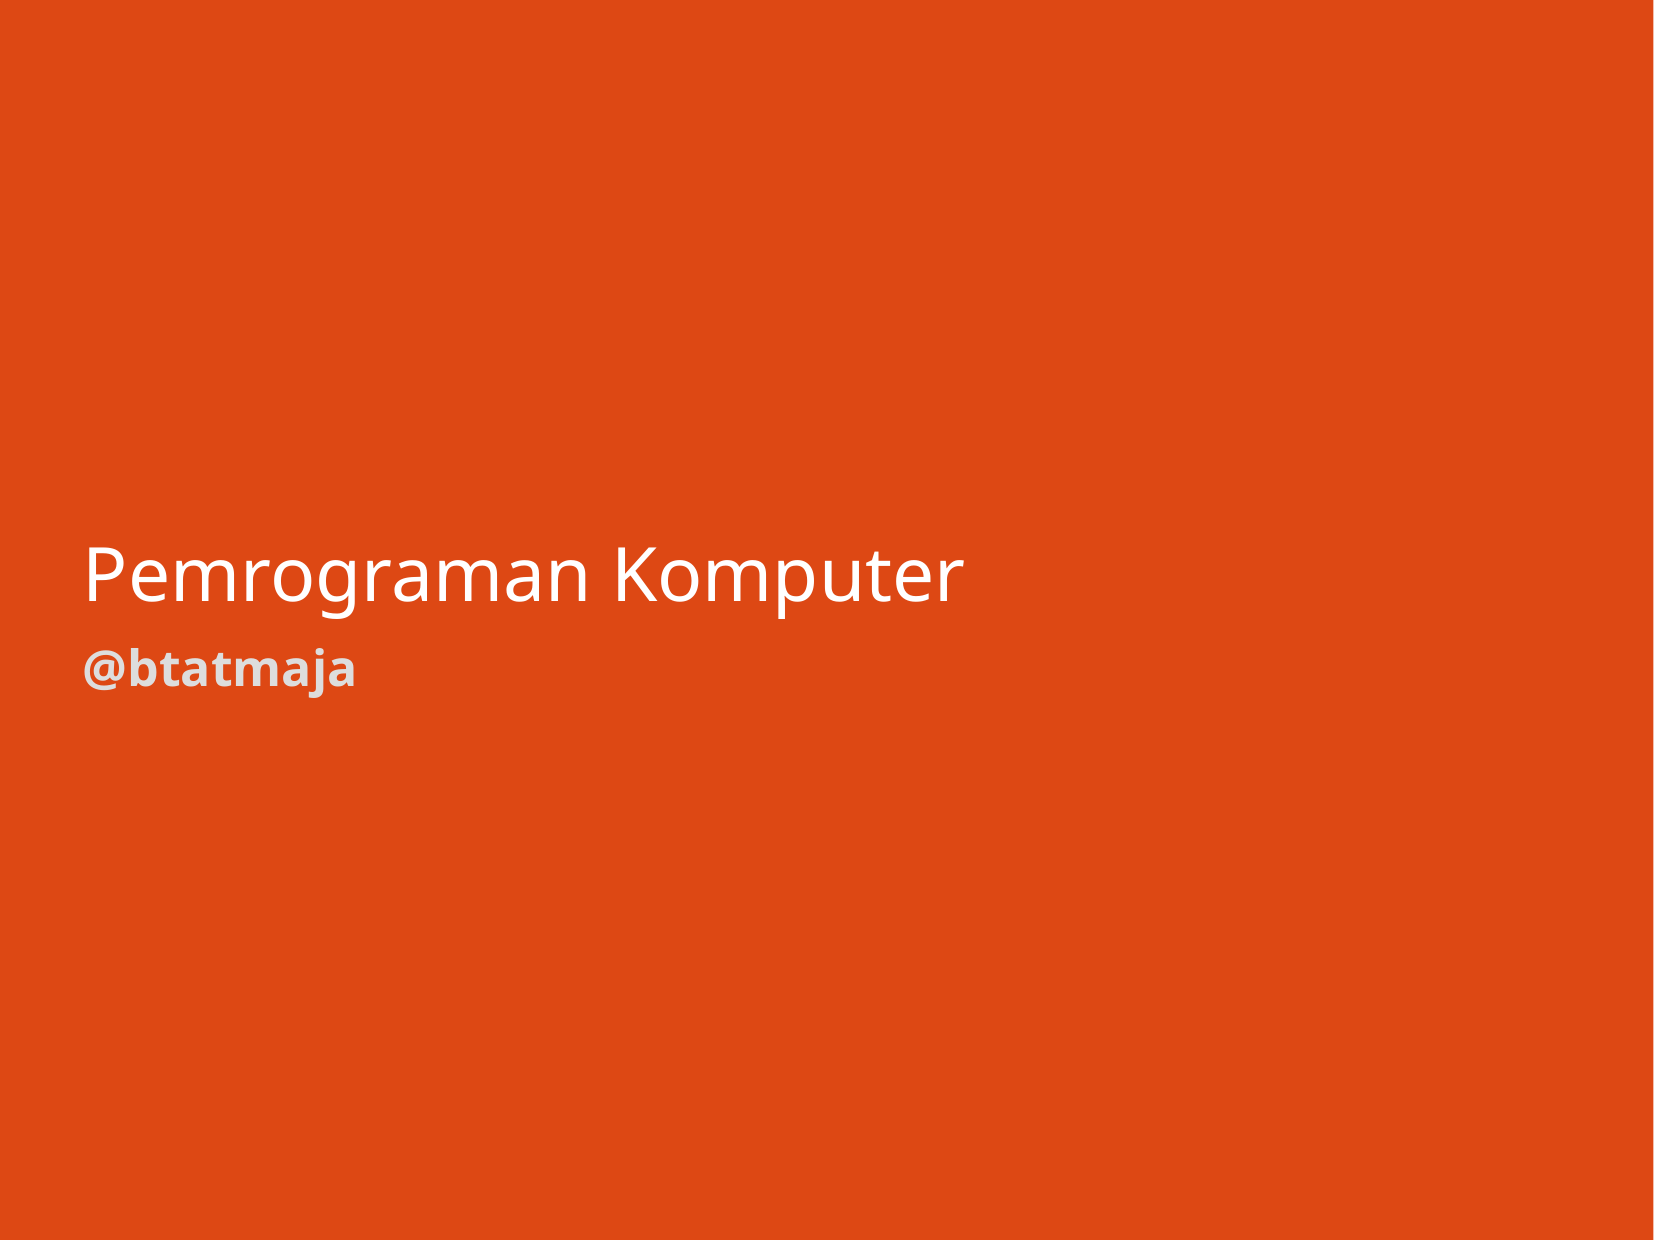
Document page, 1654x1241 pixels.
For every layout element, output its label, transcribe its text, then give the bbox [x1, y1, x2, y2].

title Pemrograman Komputer [82, 519, 1571, 625]
subtitle @btatmaja [82, 625, 1571, 709]
